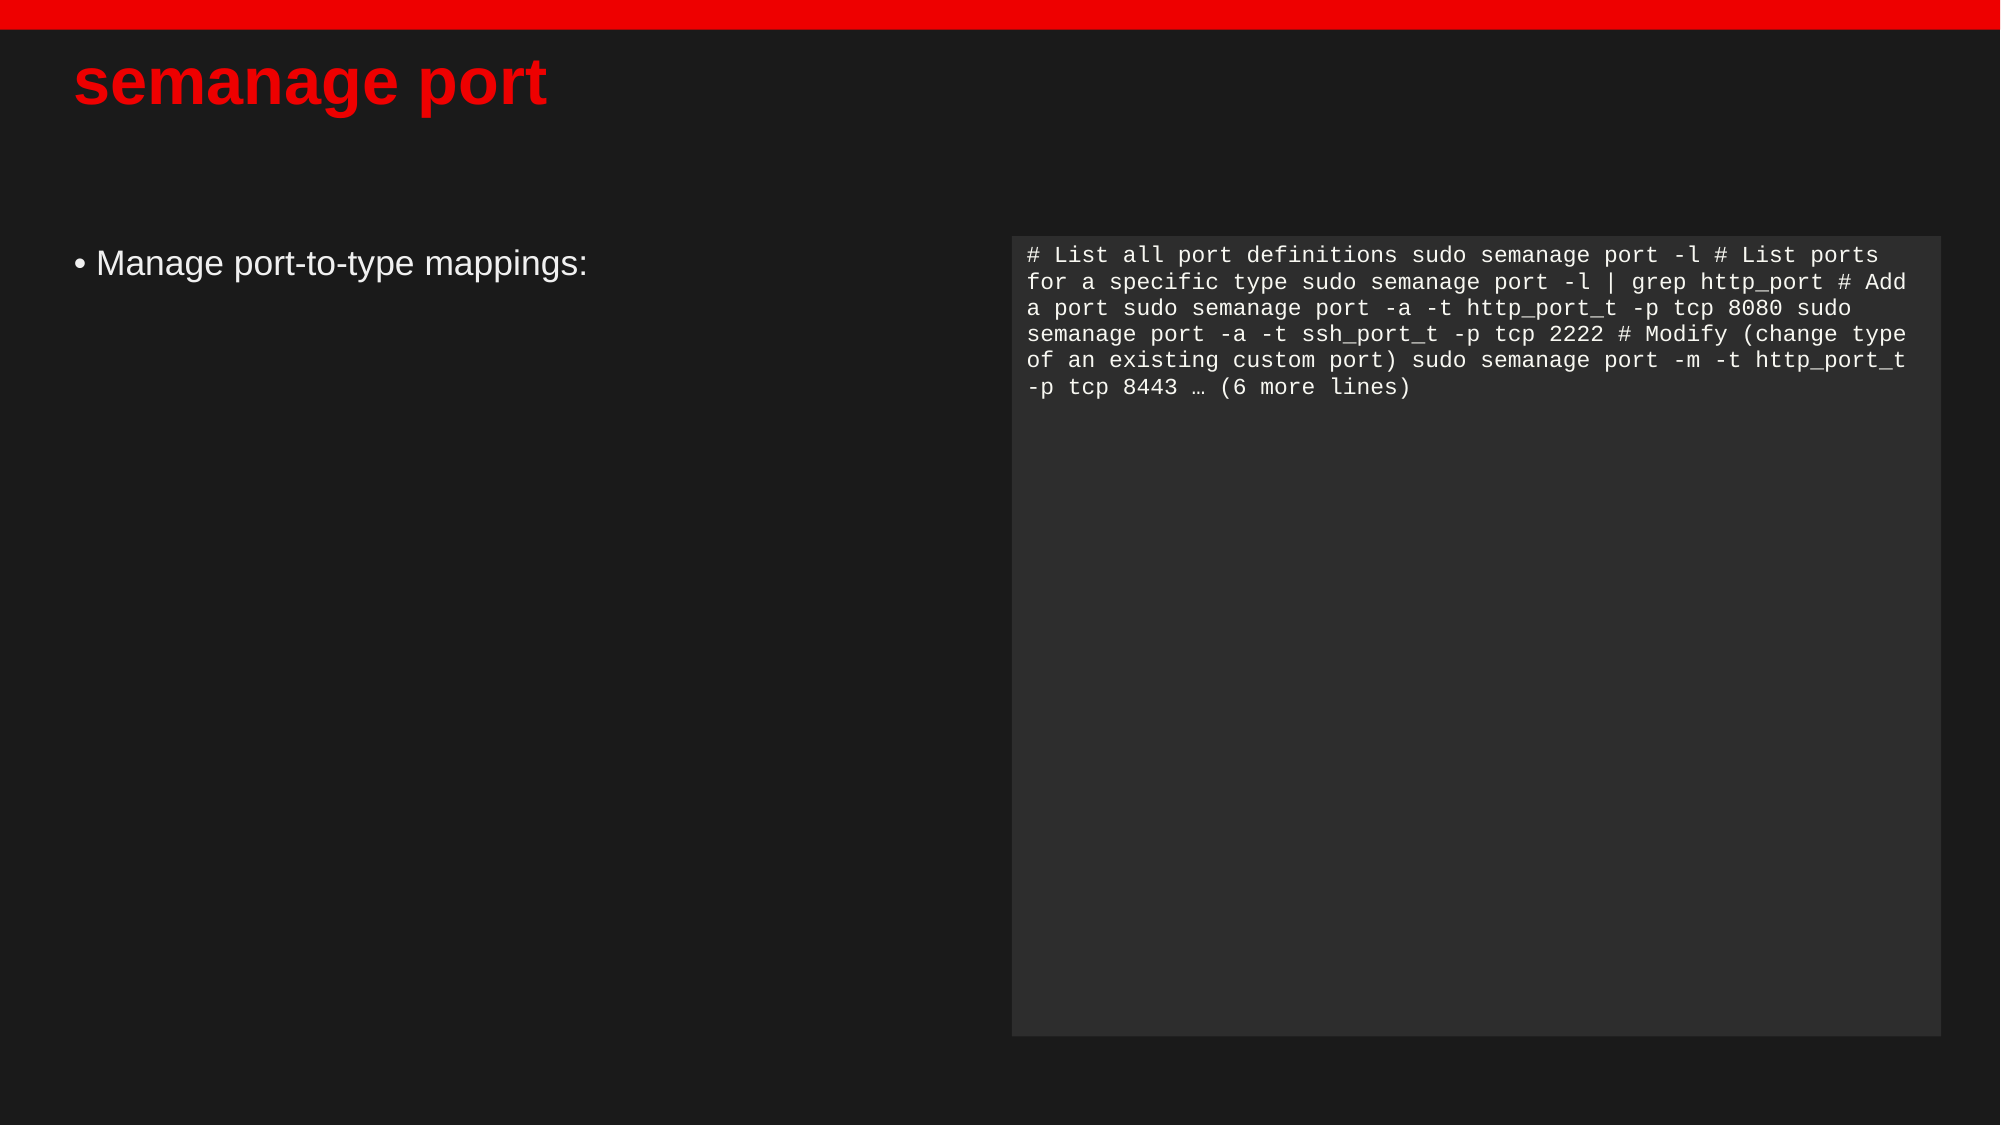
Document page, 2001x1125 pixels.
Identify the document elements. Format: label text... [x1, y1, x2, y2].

text_box • Manage port-to-type mappings: [59, 236, 989, 1037]
text_box semanage port [59, 36, 1942, 208]
text_box [0, 0, 2001, 30]
text_box # List all port definitions sudo semanage port -l # List ports for a specific type sudo semanage port -l | grep http_port # Add a port sudo semanage port -a -t http_port_t -p tcp 8080 sudo semanage port -a -t ssh_port_t -p tcp 2222 # Modify (change type of an existing custom port) sudo semanage port -m -t http_port_t -p tcp 8443 … (6 more lines) [1011, 236, 1942, 1037]
